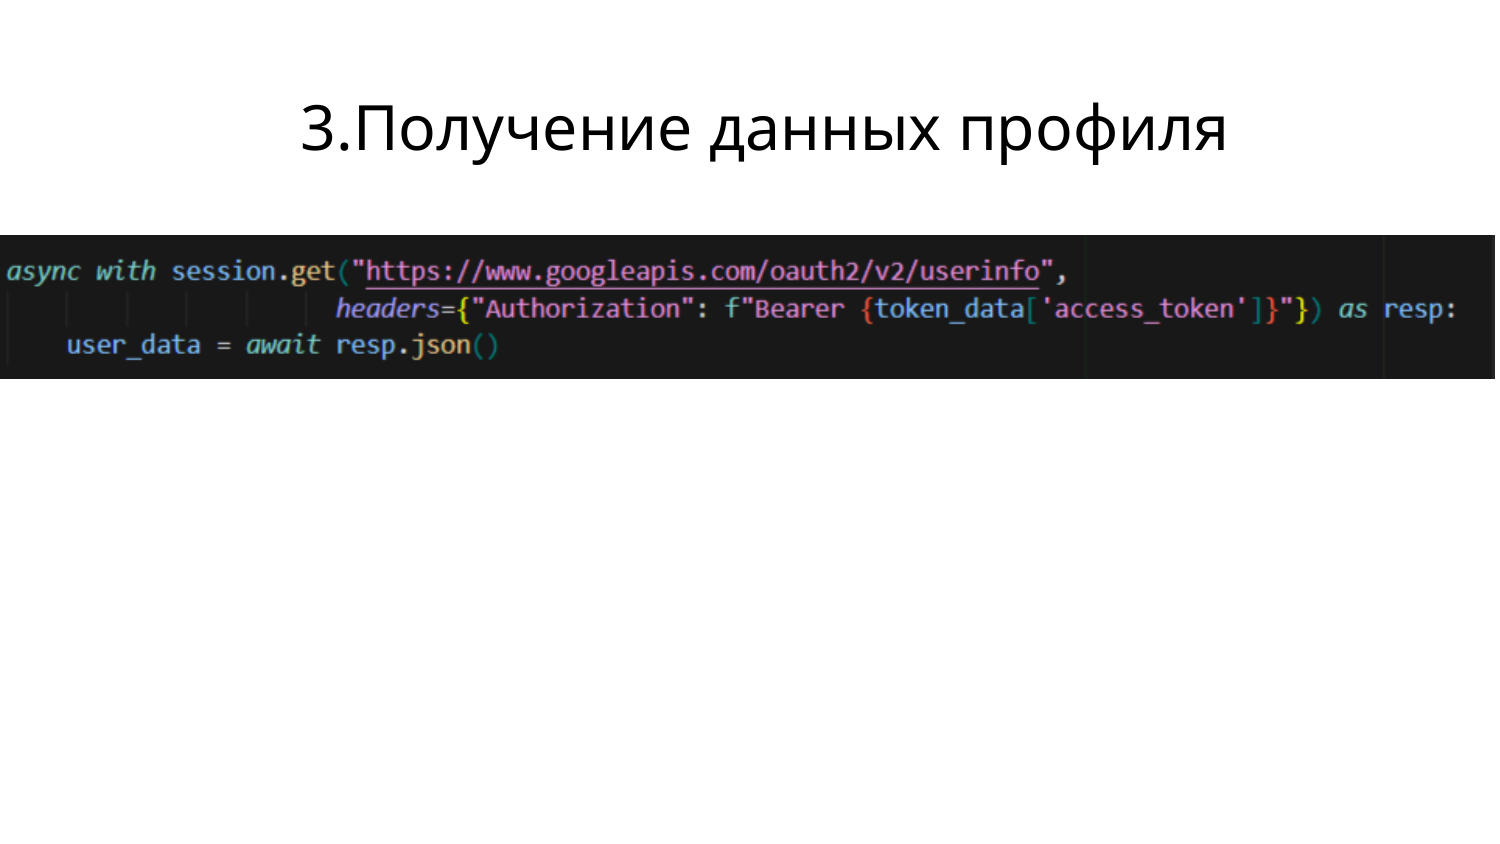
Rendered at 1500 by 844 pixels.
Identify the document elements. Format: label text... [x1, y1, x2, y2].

picture [0, 235, 1495, 379]
title 3.Получение данных профиля [103, 44, 1397, 209]
